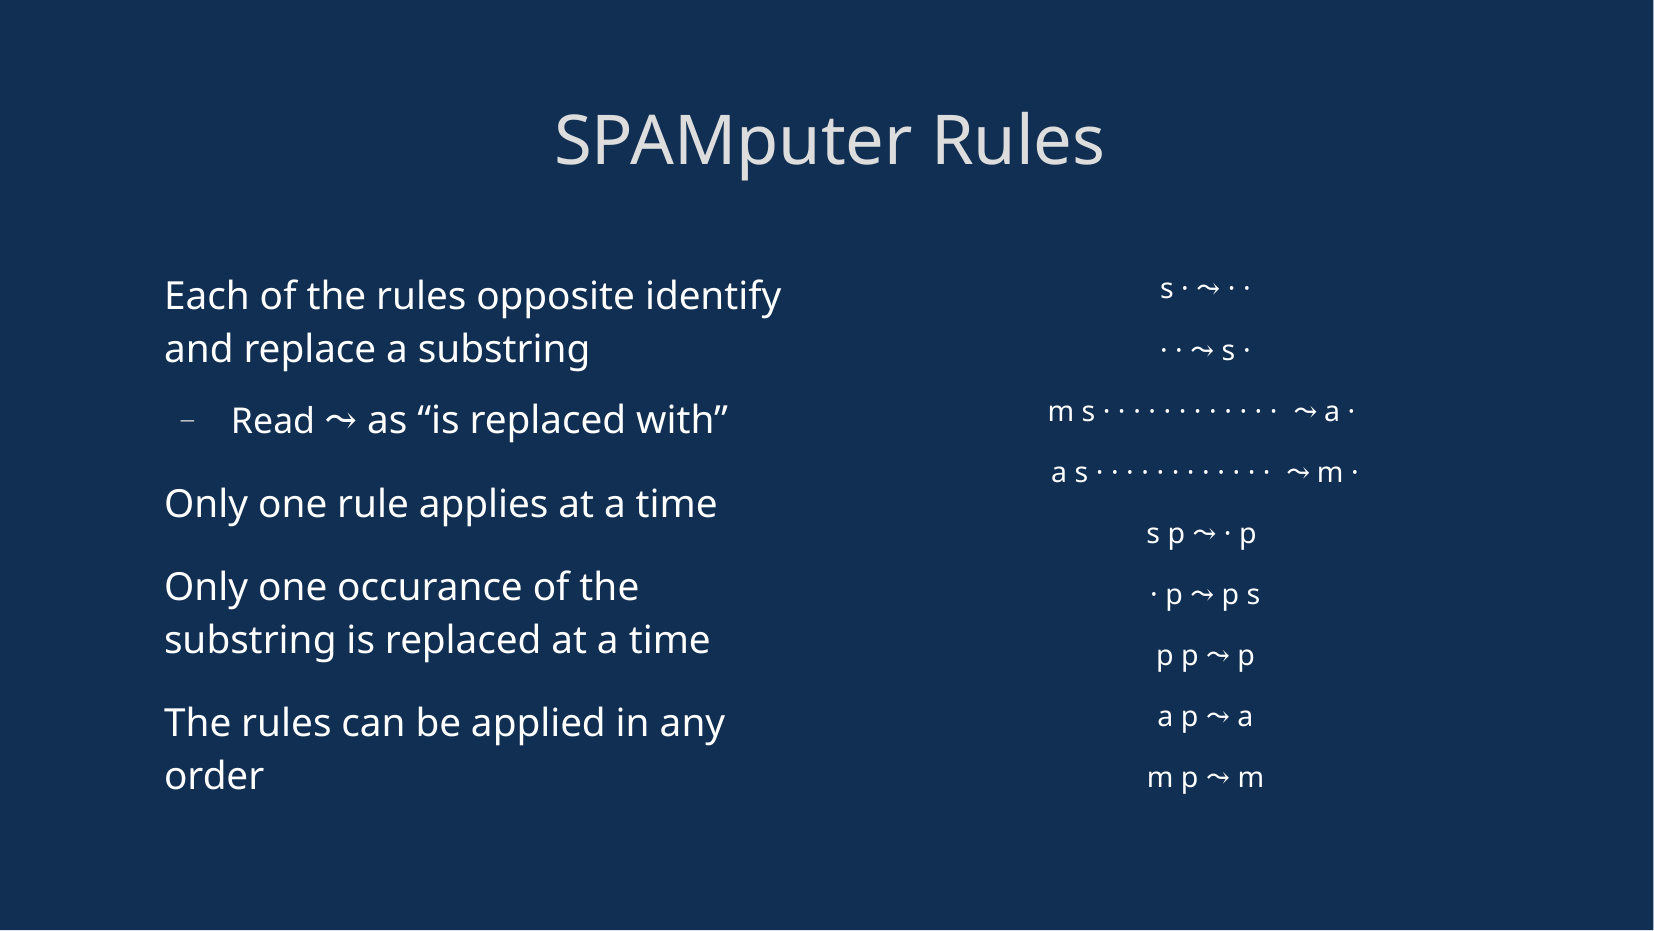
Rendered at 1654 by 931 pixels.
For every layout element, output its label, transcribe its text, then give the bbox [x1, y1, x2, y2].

list Each of the rules opposite identify and replace a substring Read ⤳ as “is replaced with” Only one rule applies at a time Only one occurance of the substring is replaced at a time The rules can be applied in any order [97, 268, 813, 806]
title SPAMputer Rules [97, 56, 1563, 220]
list s · ⤳ · · · · ⤳ s · m s · · · · · · · · · · · · ⤳ a · a s · · · · · · · · · · · · ⤳ m · s p ⤳ · p · p ⤳ p s p p ⤳ p a p ⤳ a m p ⤳ m [848, 268, 1563, 806]
